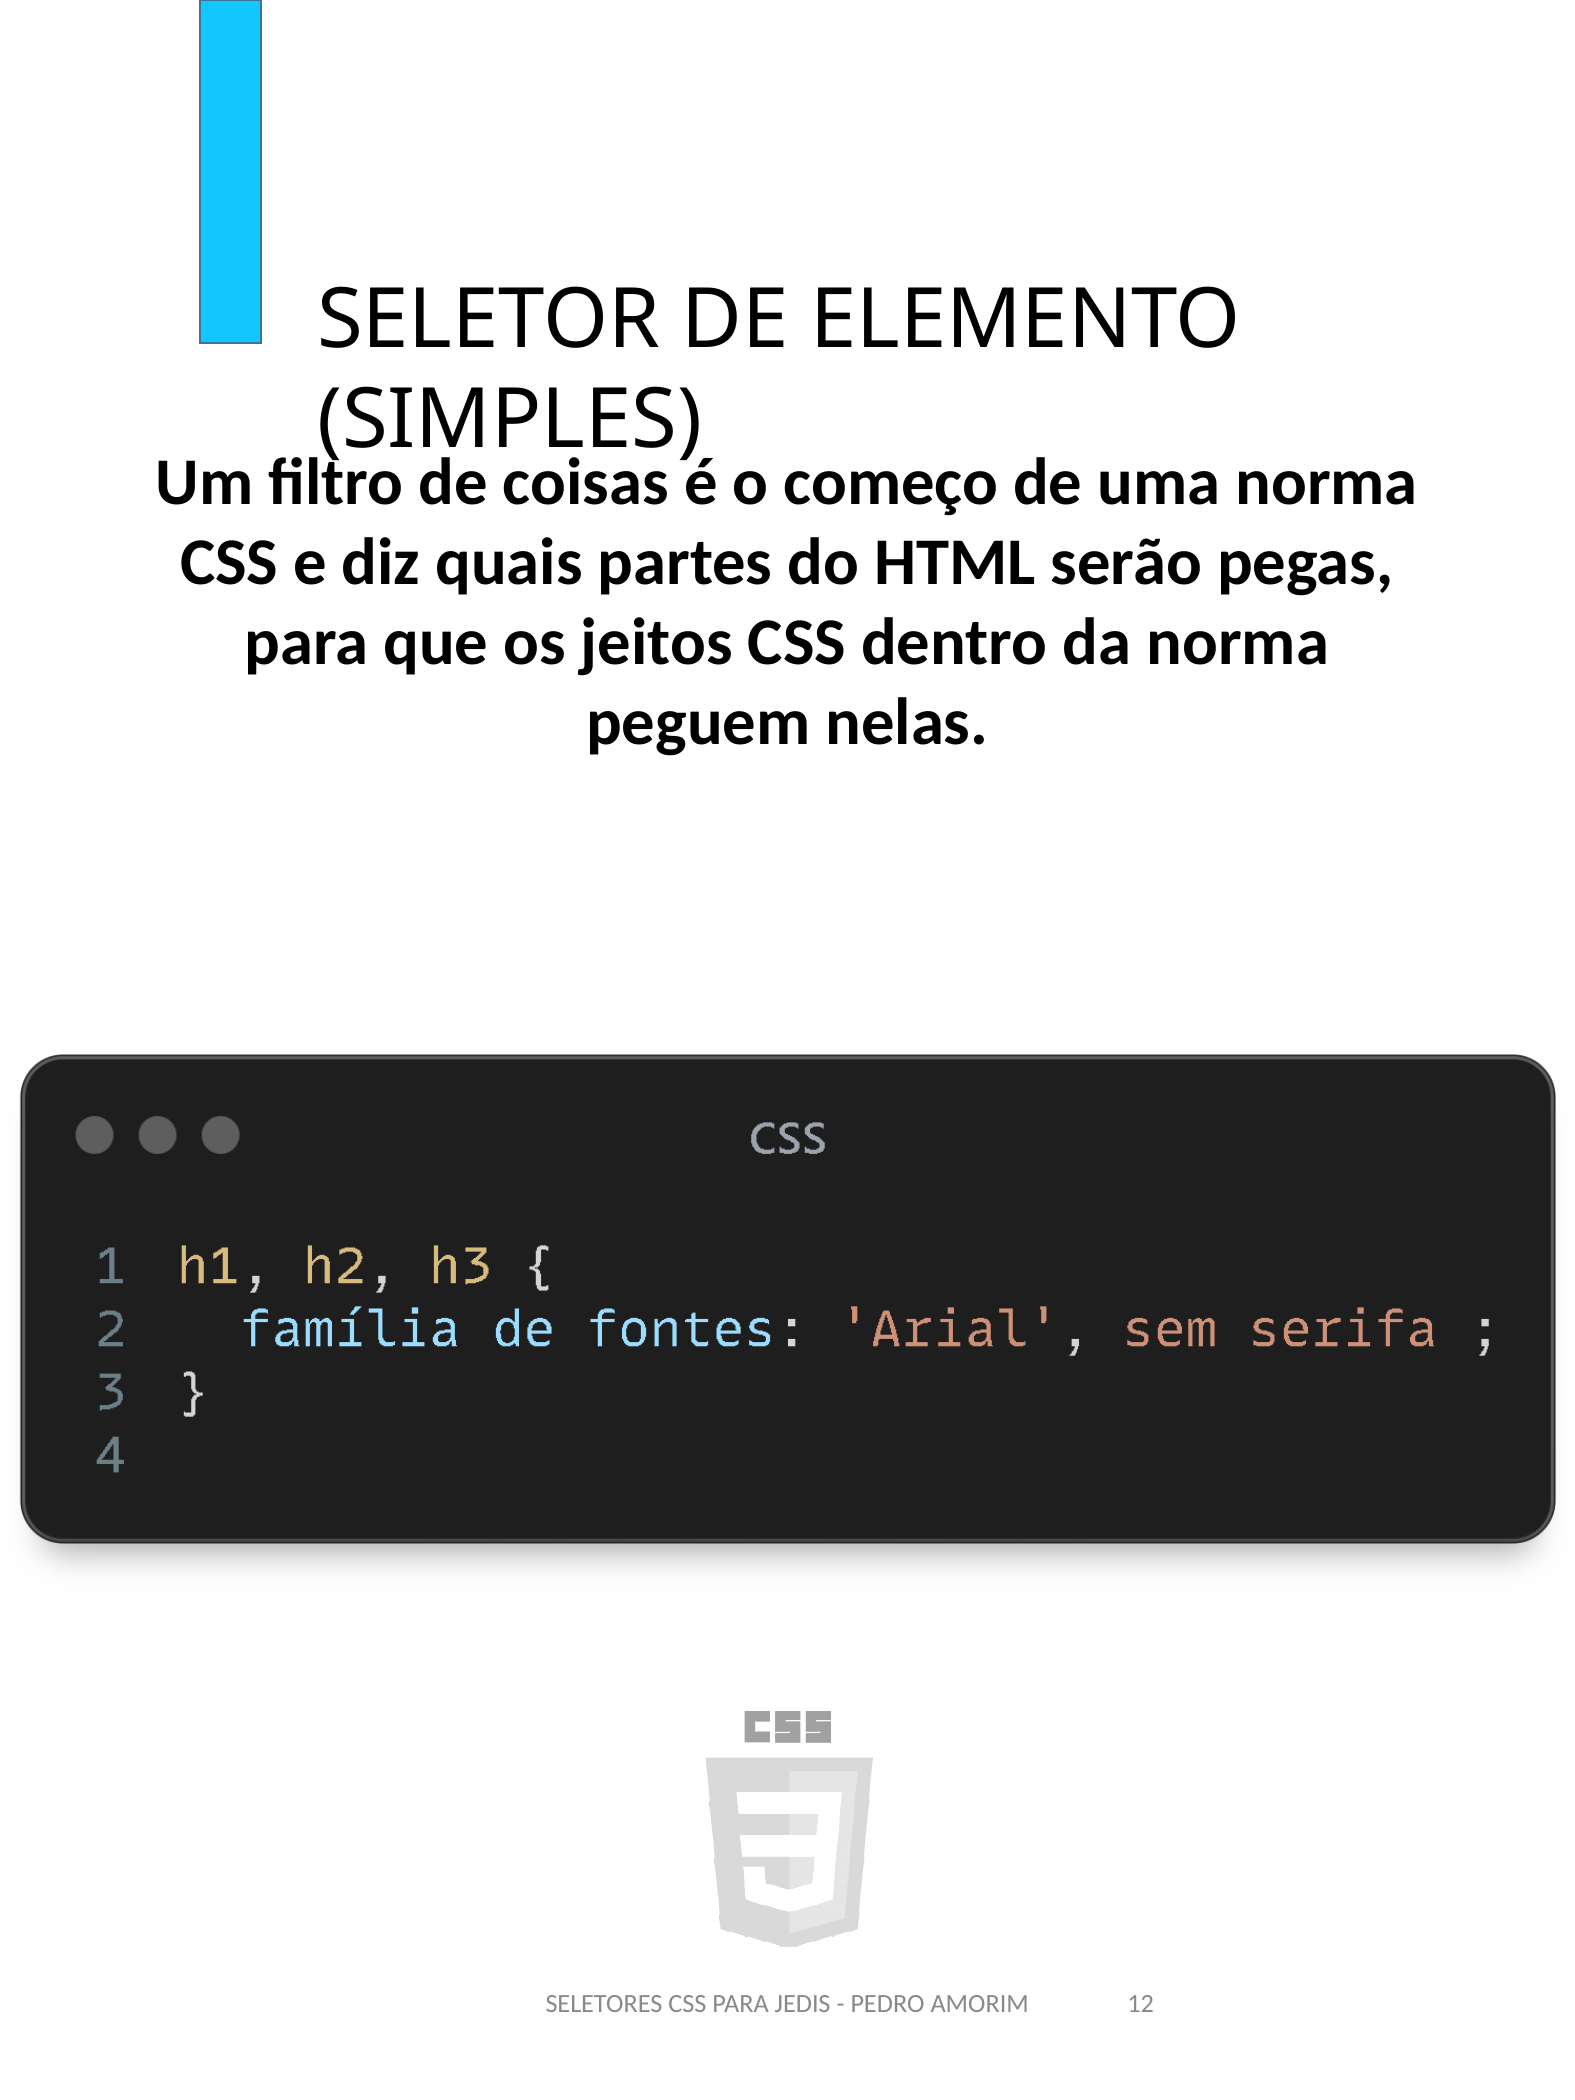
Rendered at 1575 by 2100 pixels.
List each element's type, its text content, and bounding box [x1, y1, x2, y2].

text_box Um filtro de coisas é o começo de uma norma CSS e diz quais partes do HTML serão pegas, para que os jeitos CSS dentro da norma peguem nelas. [128, 430, 1447, 765]
text_box SELETOR DE ELEMENTO (SIMPLES) [302, 196, 1548, 373]
text_box SELETORES CSS PARA JEDIS - PEDRO AMORIM [521, 1946, 1054, 2059]
text_box 12 [1112, 1946, 1467, 2059]
text_box [200, 0, 261, 343]
picture [0, 826, 1575, 1947]
